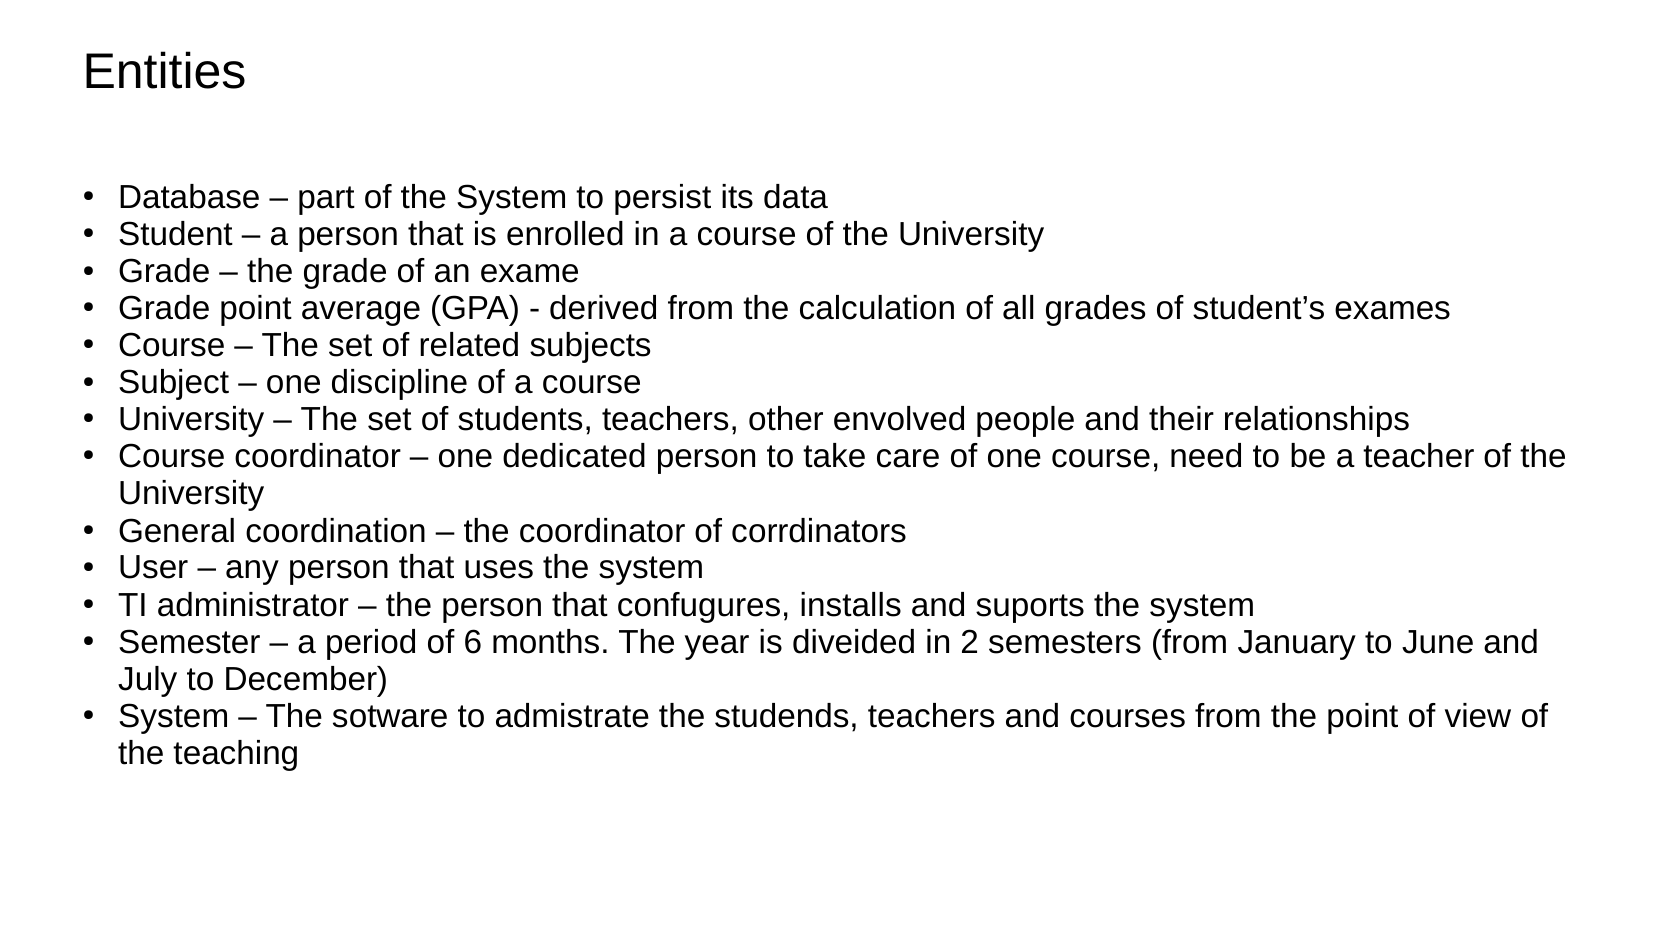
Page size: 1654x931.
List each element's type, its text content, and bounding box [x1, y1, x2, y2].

title Entities [82, 37, 1571, 107]
subtitle Database – part of the System to persist its data Student – a person that is enrolled in a course of the University Grade – the grade of an exame Grade point average (GPA) - derived from the calculation of all grades of student’s exames Course – The set of related subjects Subject – one discipline of a course University – The set of students, teachers, other envolved people and their relationships Course coordinator – one dedicated person to take care of one course, need to be a teacher of the University General coordination – the coordinator of corrdinators User – any person that uses the system TI administrator – the person that confugures, installs and suports the system Semester – a period of 6 months. The year is diveided in 2 semesters (from January to June and July to December) System – The sotware to admistrate the studends, teachers and courses from the point of view of the teaching [82, 141, 1571, 851]
